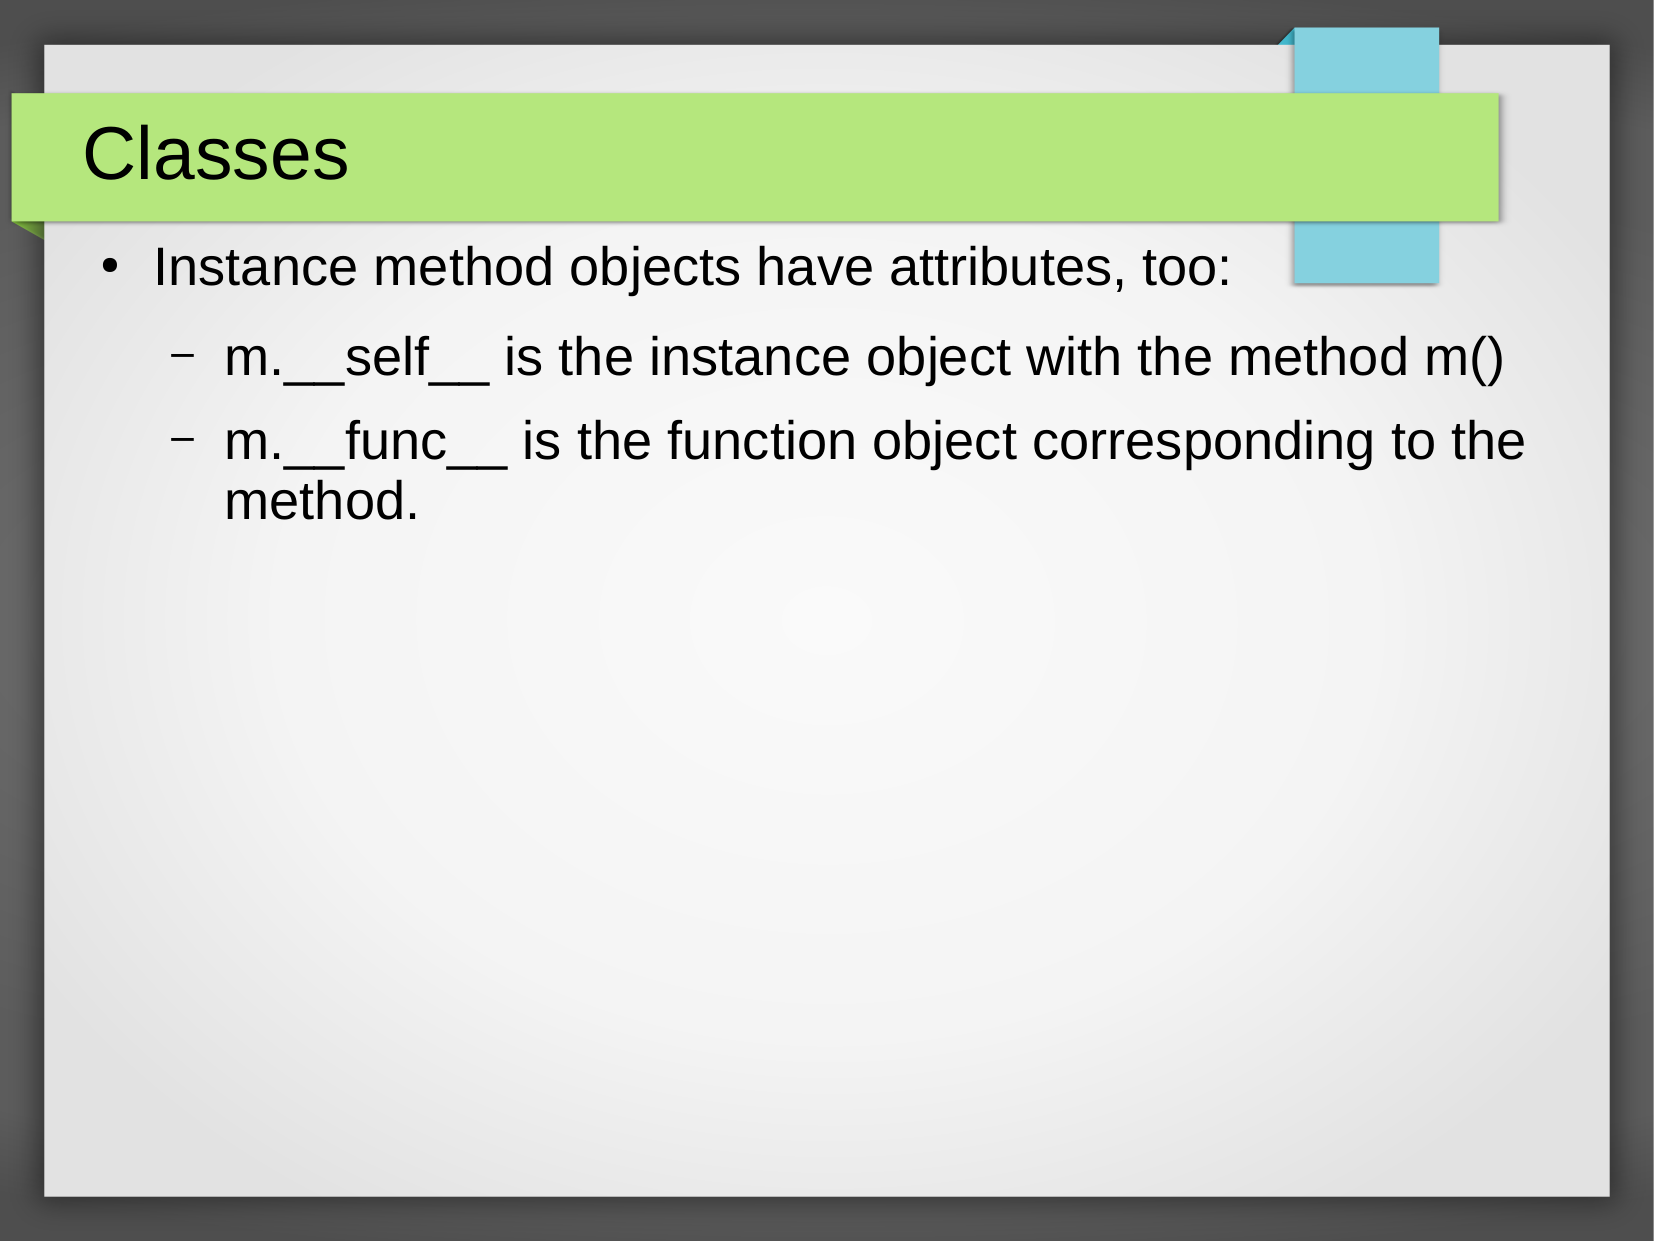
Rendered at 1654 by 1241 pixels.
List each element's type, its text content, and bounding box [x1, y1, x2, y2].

list Instance method objects have attributes, too: m.__self__ is the instance object with the method m() m.__func__ is the function object corresponding to the method. [82, 236, 1571, 1158]
picture [0, 0, 1654, 1241]
title Classes [82, 94, 1264, 213]
